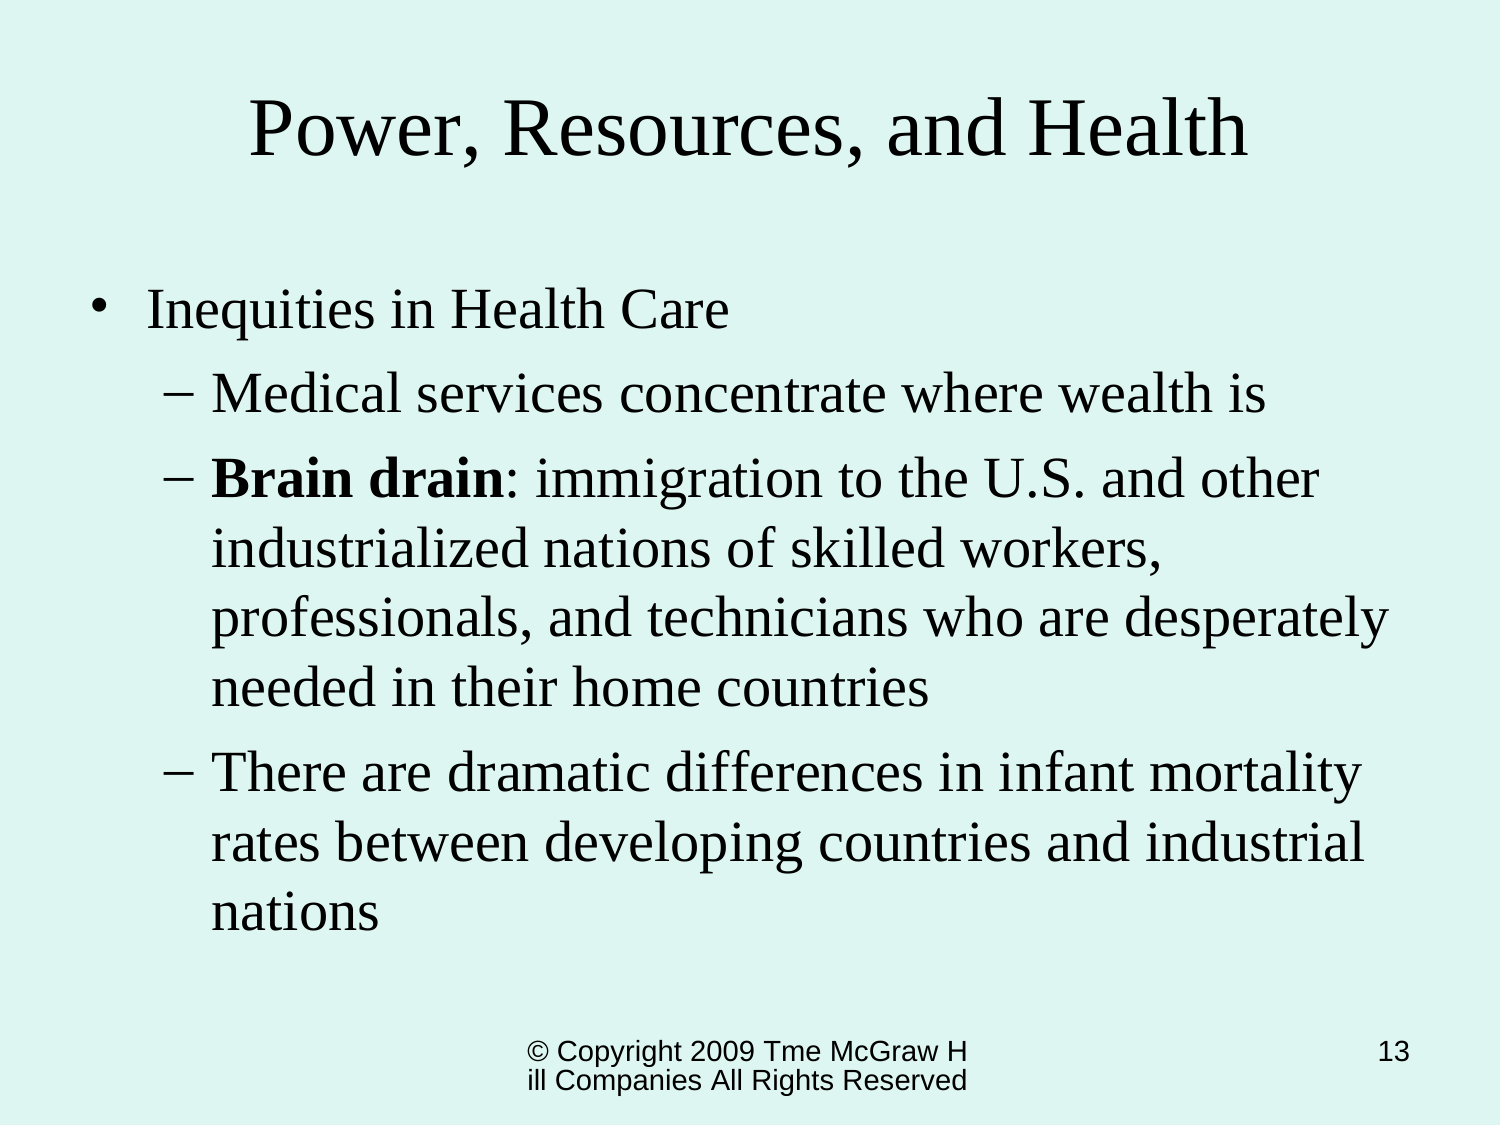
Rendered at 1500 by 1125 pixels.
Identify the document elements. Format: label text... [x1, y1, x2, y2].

list Inequities in Health Care Medical services concentrate where wealth is Brain drain: immigration to the U.S. and other industrialized nations of skilled workers, professionals, and technicians who are desperately needed in their home countries There are dramatic differences in infant mortality rates between developing countries and industrial nations [75, 262, 1426, 1005]
title Power, Resources, and Health [75, 45, 1426, 201]
